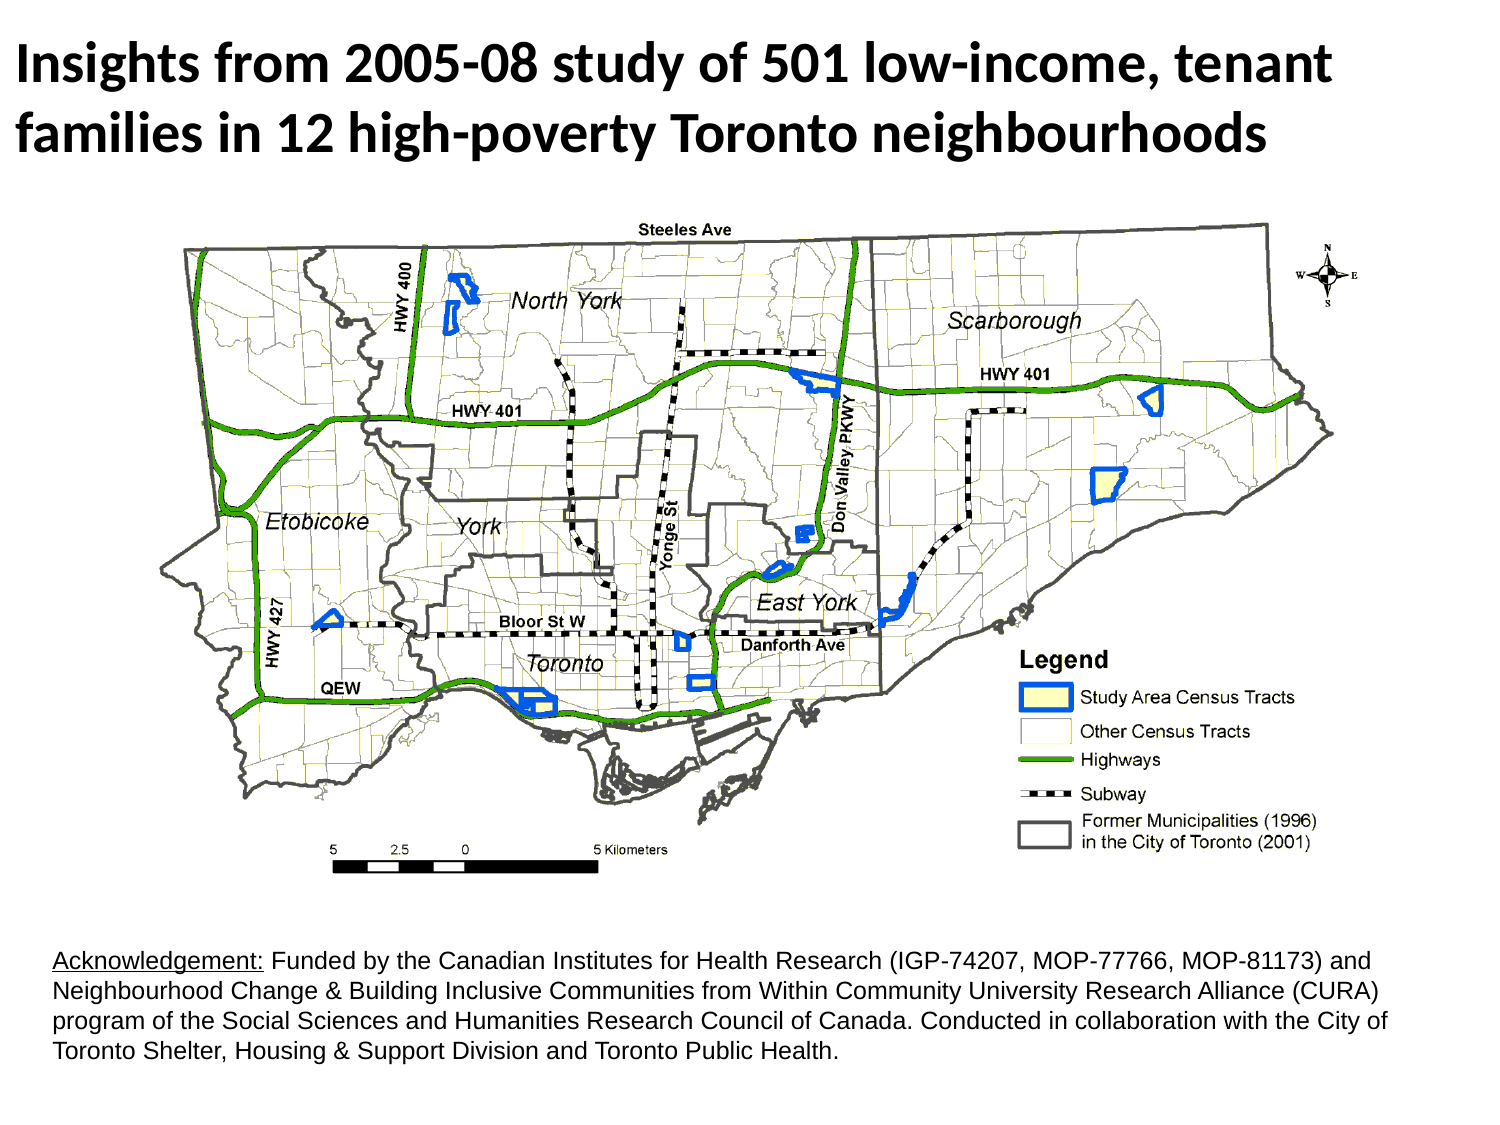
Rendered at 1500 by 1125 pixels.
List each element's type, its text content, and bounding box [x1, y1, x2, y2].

title Insights from 2005-08 study of 501 low-income, tenant families in 12 high-poverty Toronto neighbourhoods [0, 0, 1425, 188]
text_box Acknowledgement: Funded by the Canadian Institutes for Health Research (IGP-74207, MOP-77766, MOP-81173) and Neighbourhood Change & Building Inclusive Communities from Within Community University Research Alliance (CURA) program of the Social Sciences and Humanities Research Council of Canada. Conducted in collaboration with the City of Toronto Shelter, Housing & Support Division and Toronto Public Health. [37, 937, 1450, 1073]
picture [112, 188, 1375, 937]
